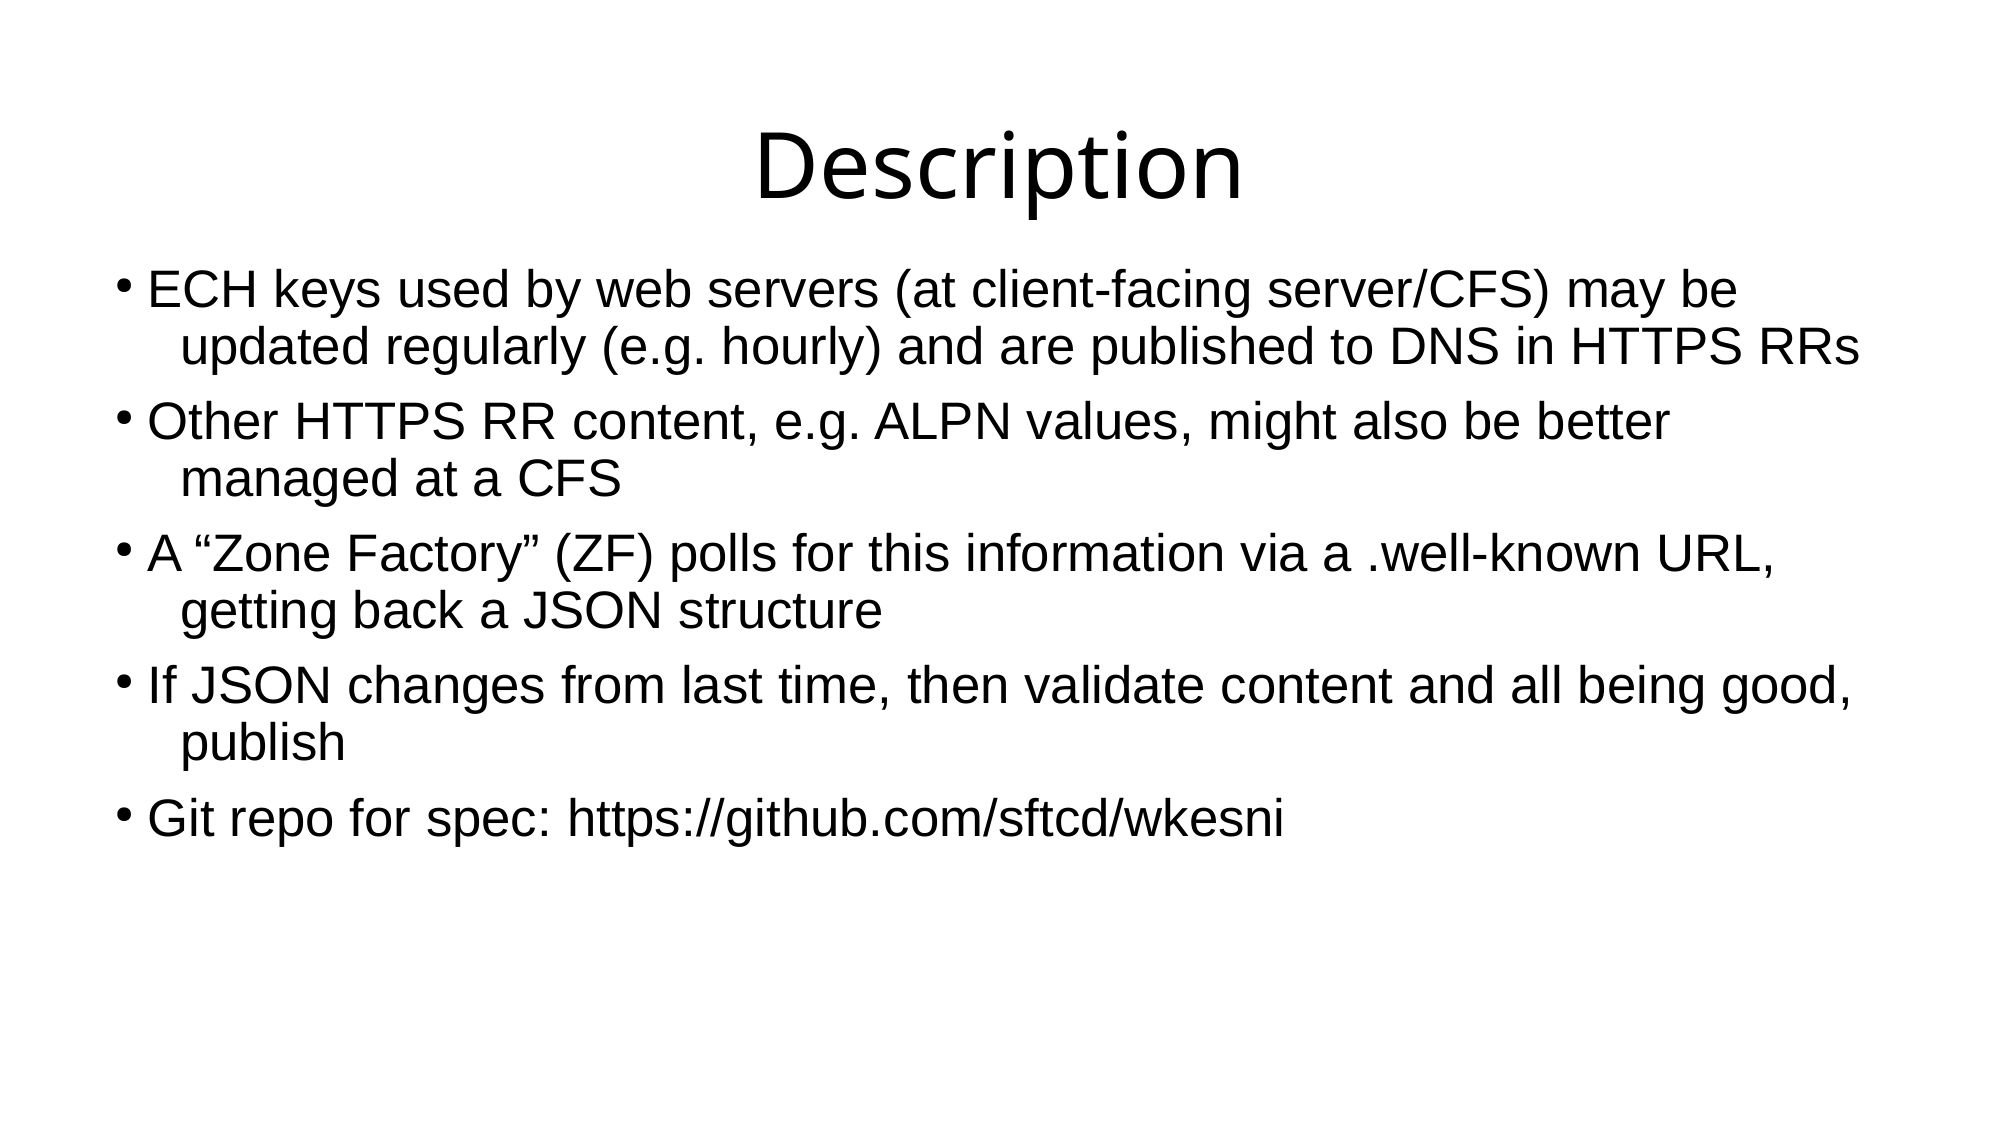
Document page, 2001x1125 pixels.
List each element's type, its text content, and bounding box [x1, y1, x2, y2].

title Description [137, 59, 1863, 253]
list ECH keys used by web servers (at client-facing server/CFS) may be updated regularly (e.g. hourly) and are published to DNS in HTTPS RRs Other HTTPS RR content, e.g. ALPN values, might also be better managed at a CFS A “Zone Factory” (ZF) polls for this information via a .well-known URL, getting back a JSON structure If JSON changes from last time, then validate content and all being good, publish Git repo for spec: https://github.com/sftcd/wkesni [100, 253, 1900, 907]
